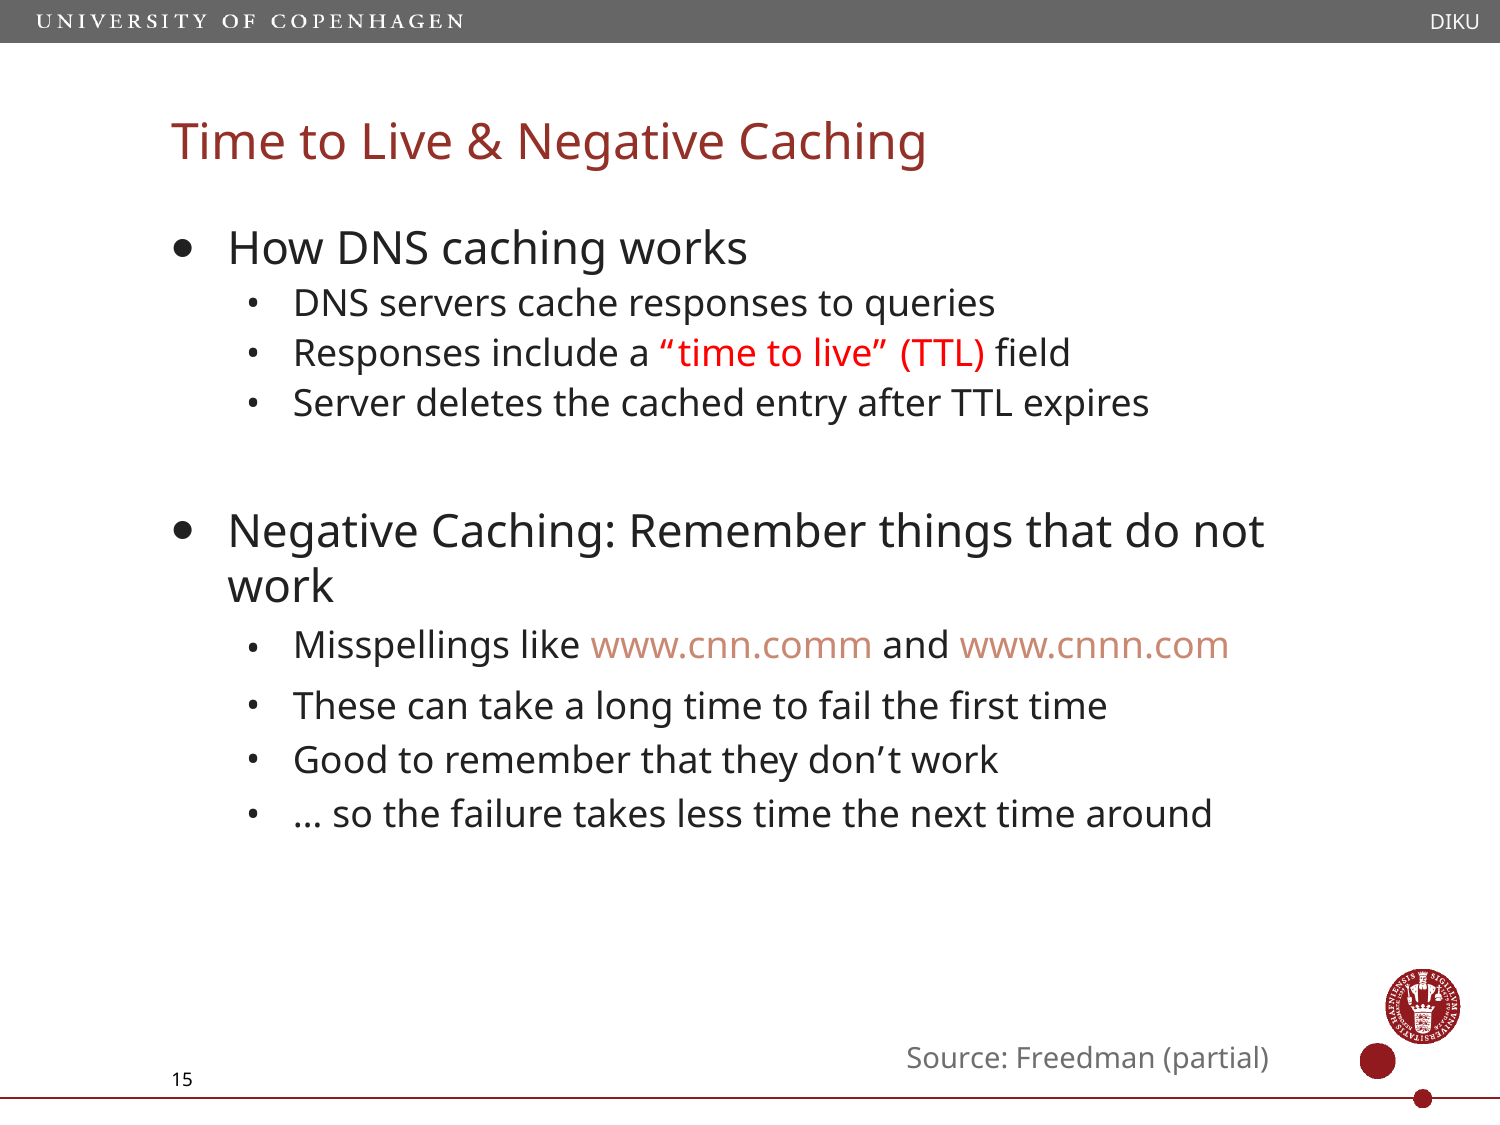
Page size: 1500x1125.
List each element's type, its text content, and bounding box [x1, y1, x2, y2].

text_box <number> [171, 1067, 522, 1092]
text_box DIKU [469, 0, 1495, 43]
picture [0, 910, 1500, 1122]
title Time to Live & Negative Caching [171, 75, 1329, 171]
list How DNS caching works DNS servers cache responses to queries Responses include a “time to live” (TTL) field Server deletes the cached entry after TTL expires Negative Caching: Remember things that do not work Misspellings like www.cnn.comm and www.cnnn.com These can take a long time to fail the first time Good to remember that they don’t work … so the failure takes less time the next time around [171, 225, 1329, 900]
text_box Source: Freedman (partial) [891, 1031, 1341, 1083]
